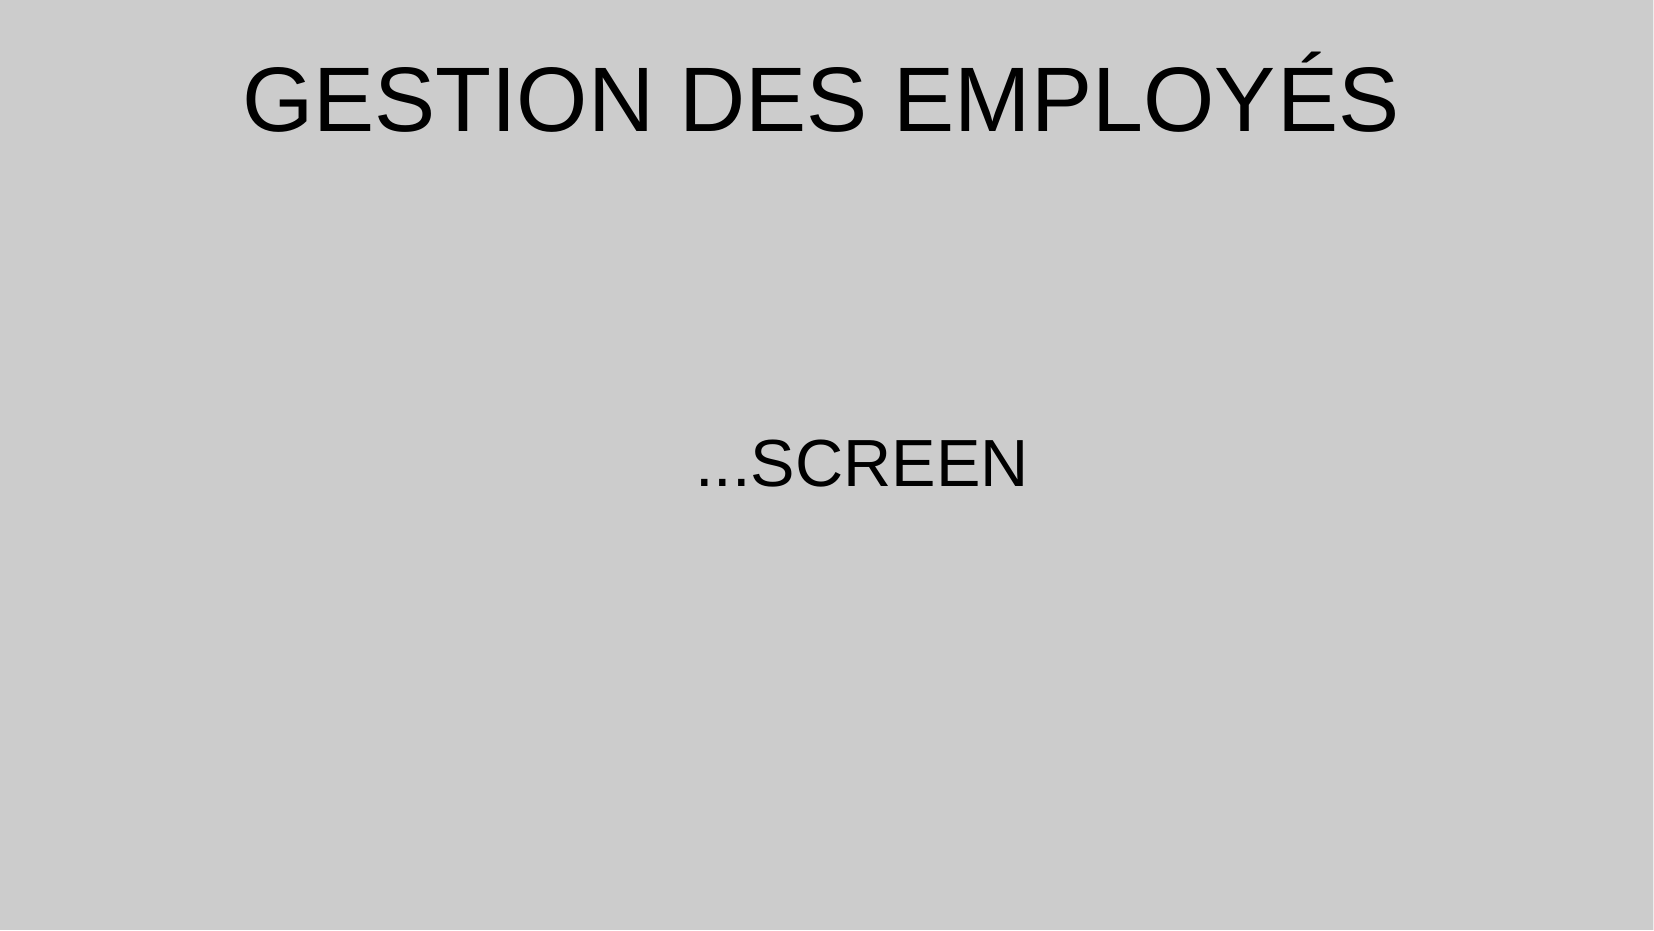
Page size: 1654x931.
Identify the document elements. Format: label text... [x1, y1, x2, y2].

list ...SCREEN [82, 217, 1571, 758]
title GESTION DES EMPLOYÉS [76, 21, 1565, 178]
